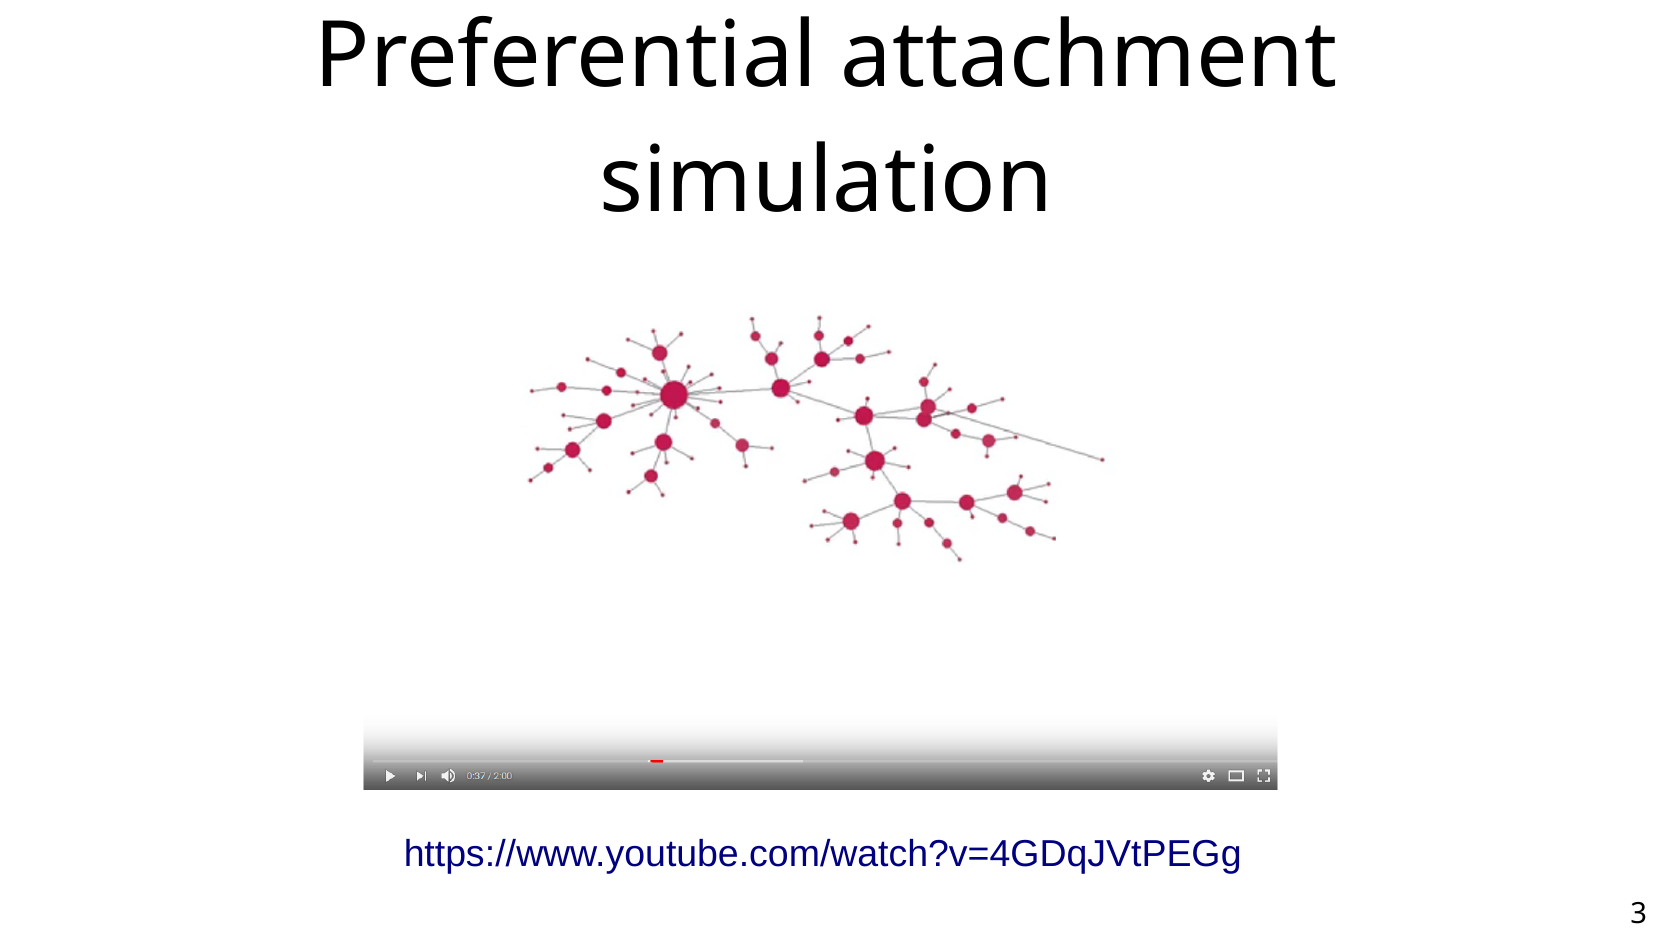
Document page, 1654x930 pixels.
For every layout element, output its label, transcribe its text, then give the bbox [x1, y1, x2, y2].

title Preferential attachment simulation [82, 1, 1571, 225]
text_box https://www.youtube.com/watch?v=4GDqJVtPEGg [315, 825, 1342, 876]
picture [360, 262, 1287, 796]
